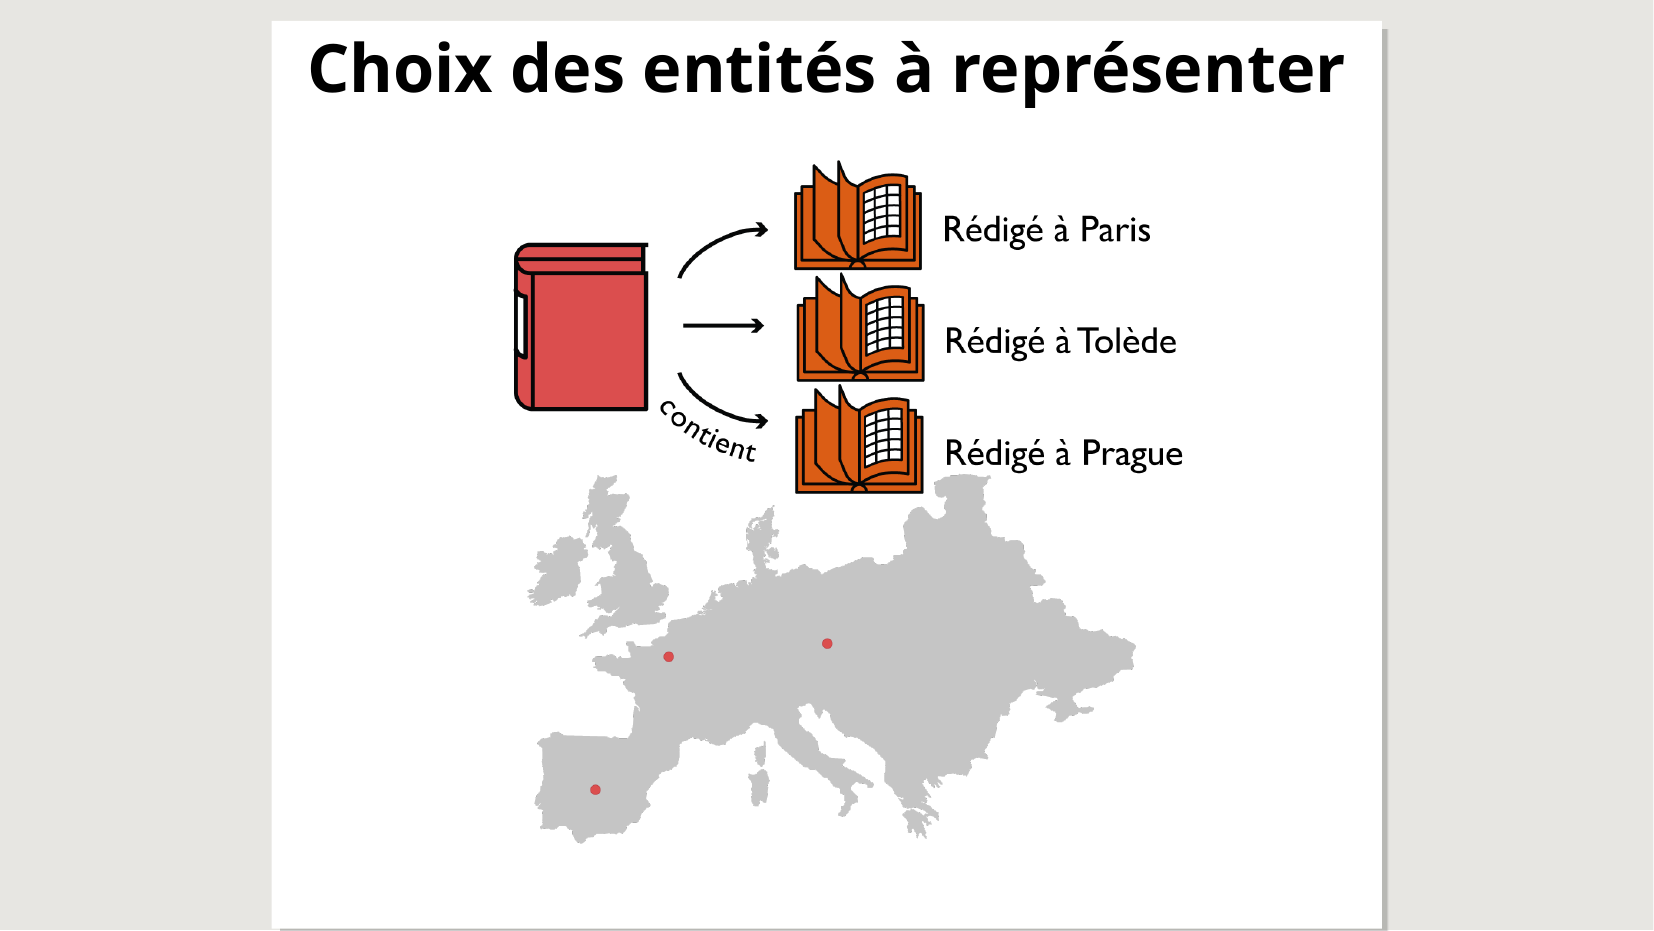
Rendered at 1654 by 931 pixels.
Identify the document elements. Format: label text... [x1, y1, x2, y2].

picture [330, 135, 1323, 864]
title Choix des entités à représenter [271, 76, 1382, 874]
